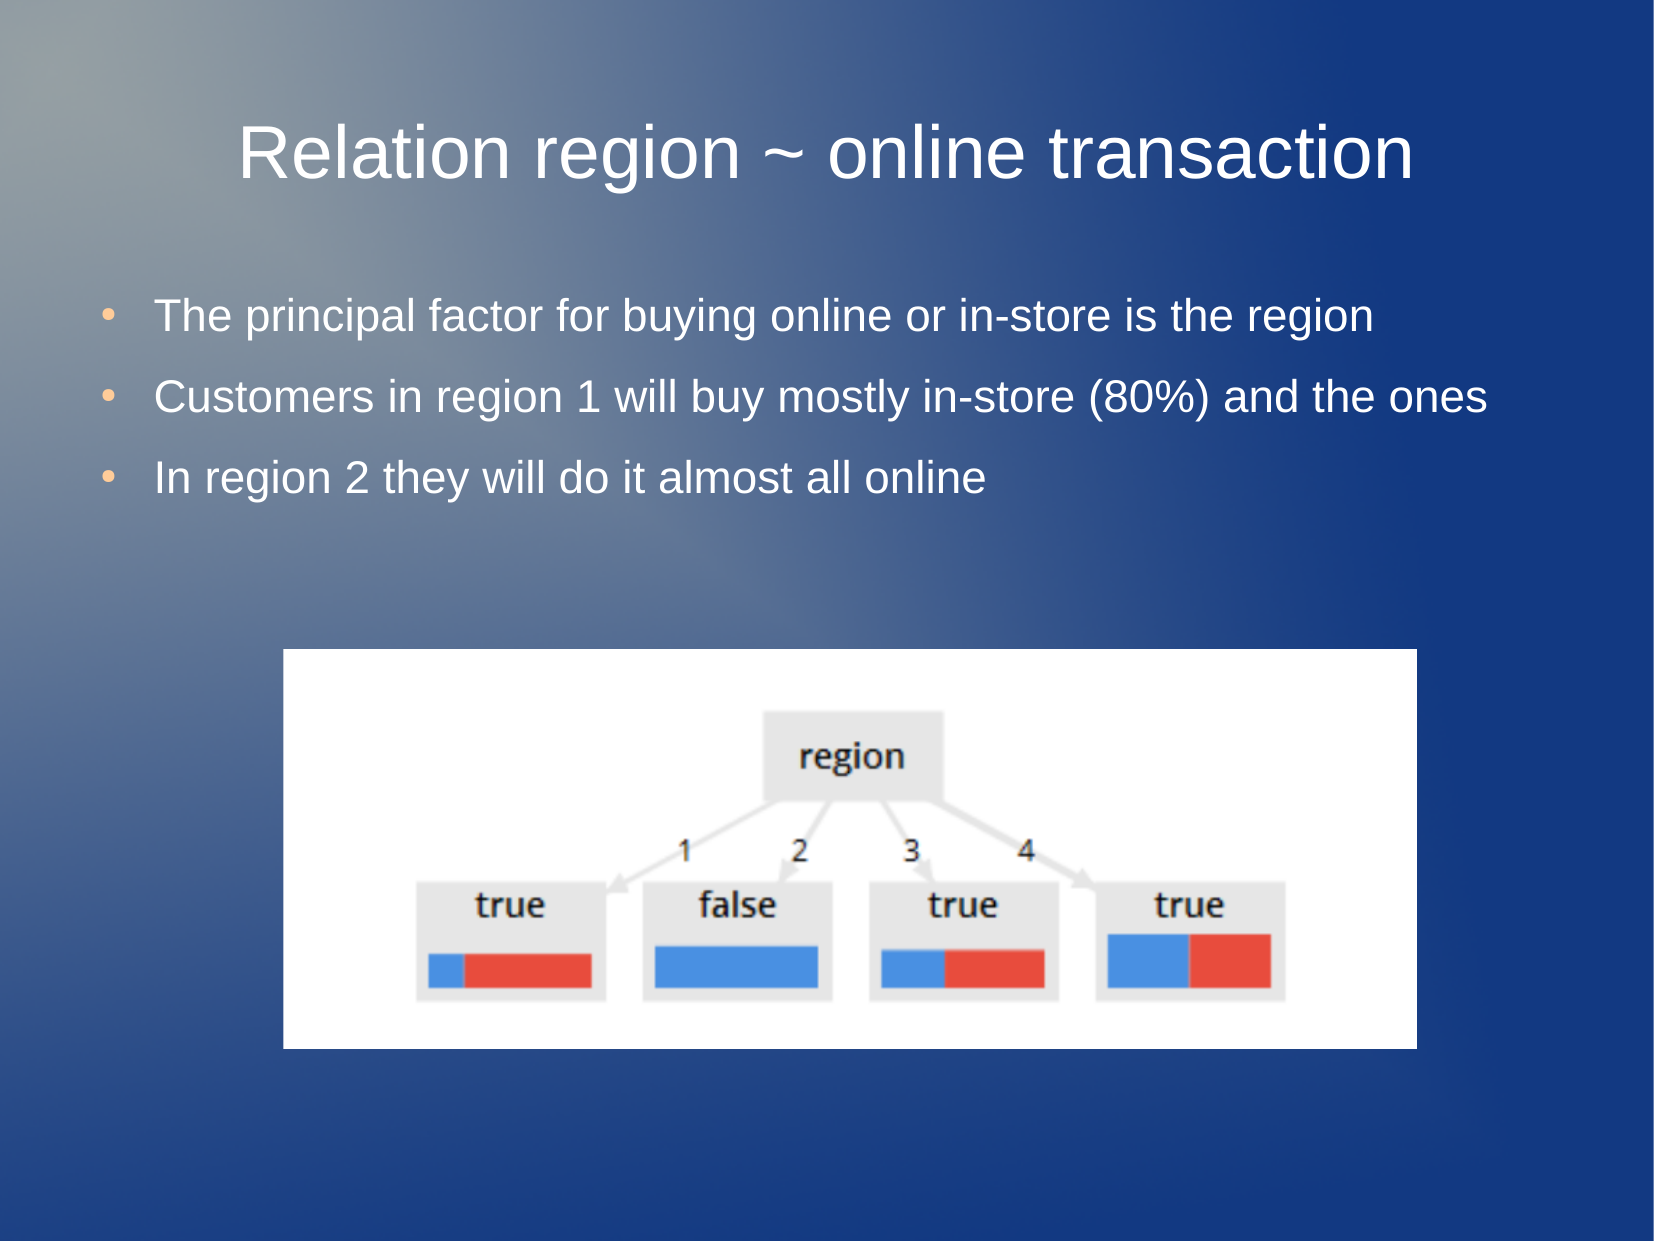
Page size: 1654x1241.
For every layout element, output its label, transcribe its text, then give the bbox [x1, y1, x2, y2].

list The principal factor for buying online or in-store is the region Customers in region 1 will buy mostly in-store (80%) and the ones In region 2 they will do it almost all online [82, 290, 1571, 1109]
picture [0, 0, 1654, 1241]
title Relation region ~ online transaction [82, 49, 1571, 257]
